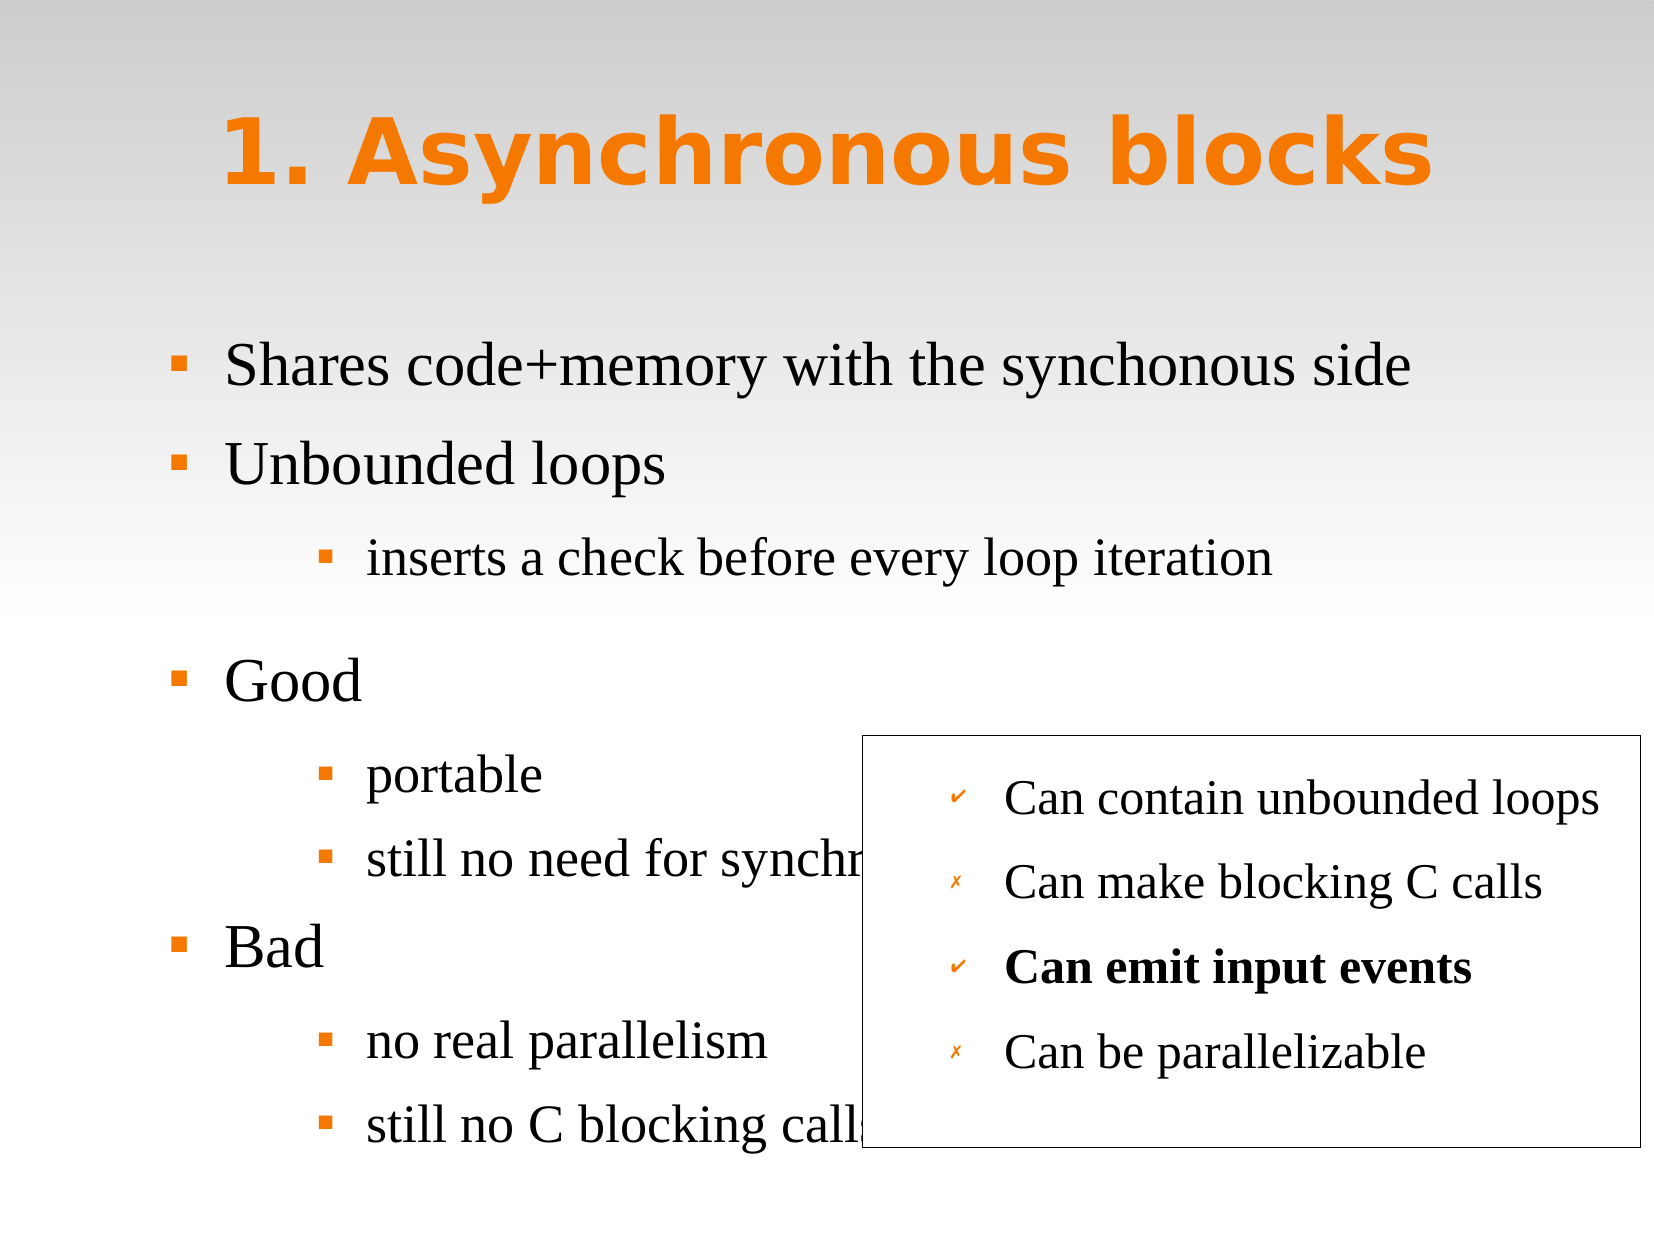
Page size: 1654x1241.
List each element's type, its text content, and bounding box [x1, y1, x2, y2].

list Shares code+memory with the synchonous side Unbounded loops inserts a check before every loop iteration Good portable still no need for synchronization primitives Bad no real parallelism still no C blocking calls [82, 257, 1571, 1214]
title 1. Asynchronous blocks [82, 49, 1571, 257]
list Can contain unbounded loops Can make blocking C calls Can emit input events Can be parallelizable [862, 735, 1641, 1148]
